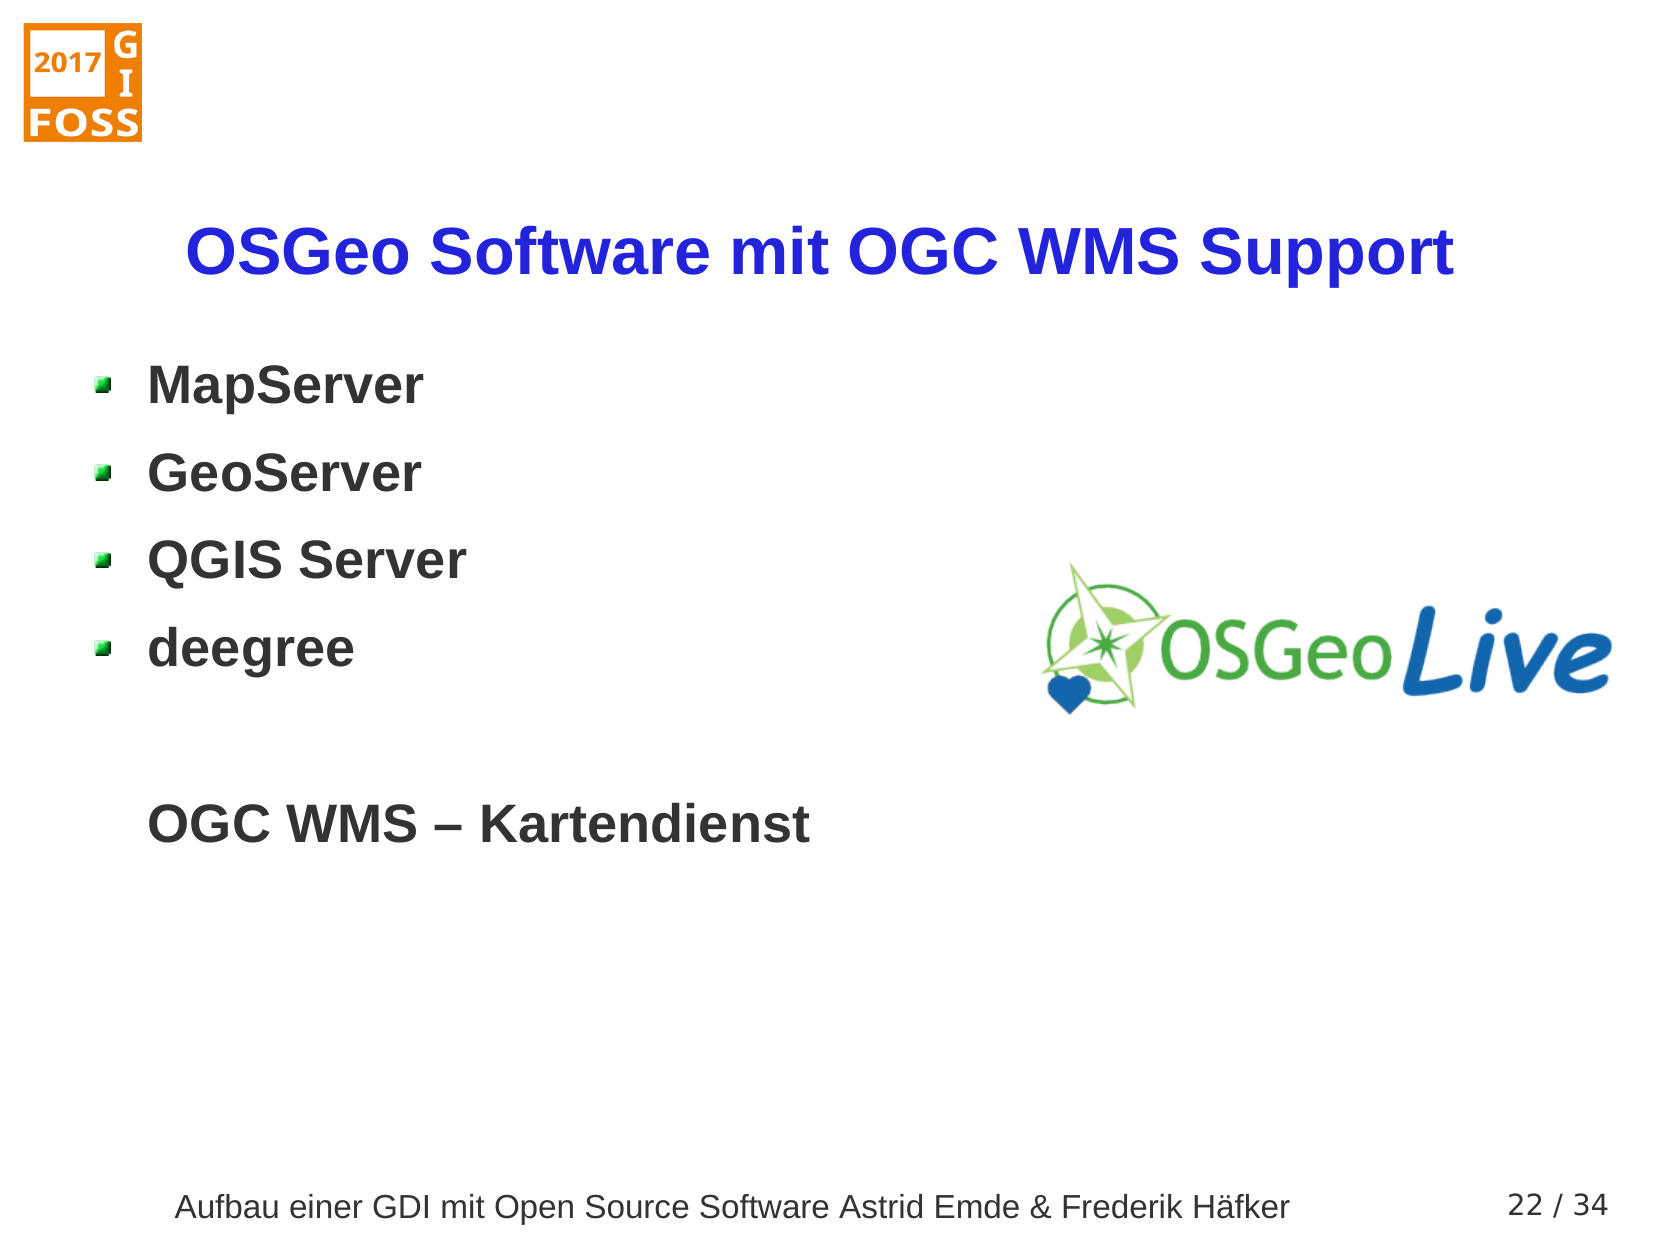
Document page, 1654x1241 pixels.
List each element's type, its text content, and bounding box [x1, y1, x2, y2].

list MapServer GeoServer QGIS Server deegree OGC WMS – Kartendienst [76, 354, 1565, 1173]
picture [23, 23, 142, 142]
title OSGeo Software mit OGC WMS Support [76, 177, 1565, 325]
picture [833, 560, 1654, 717]
